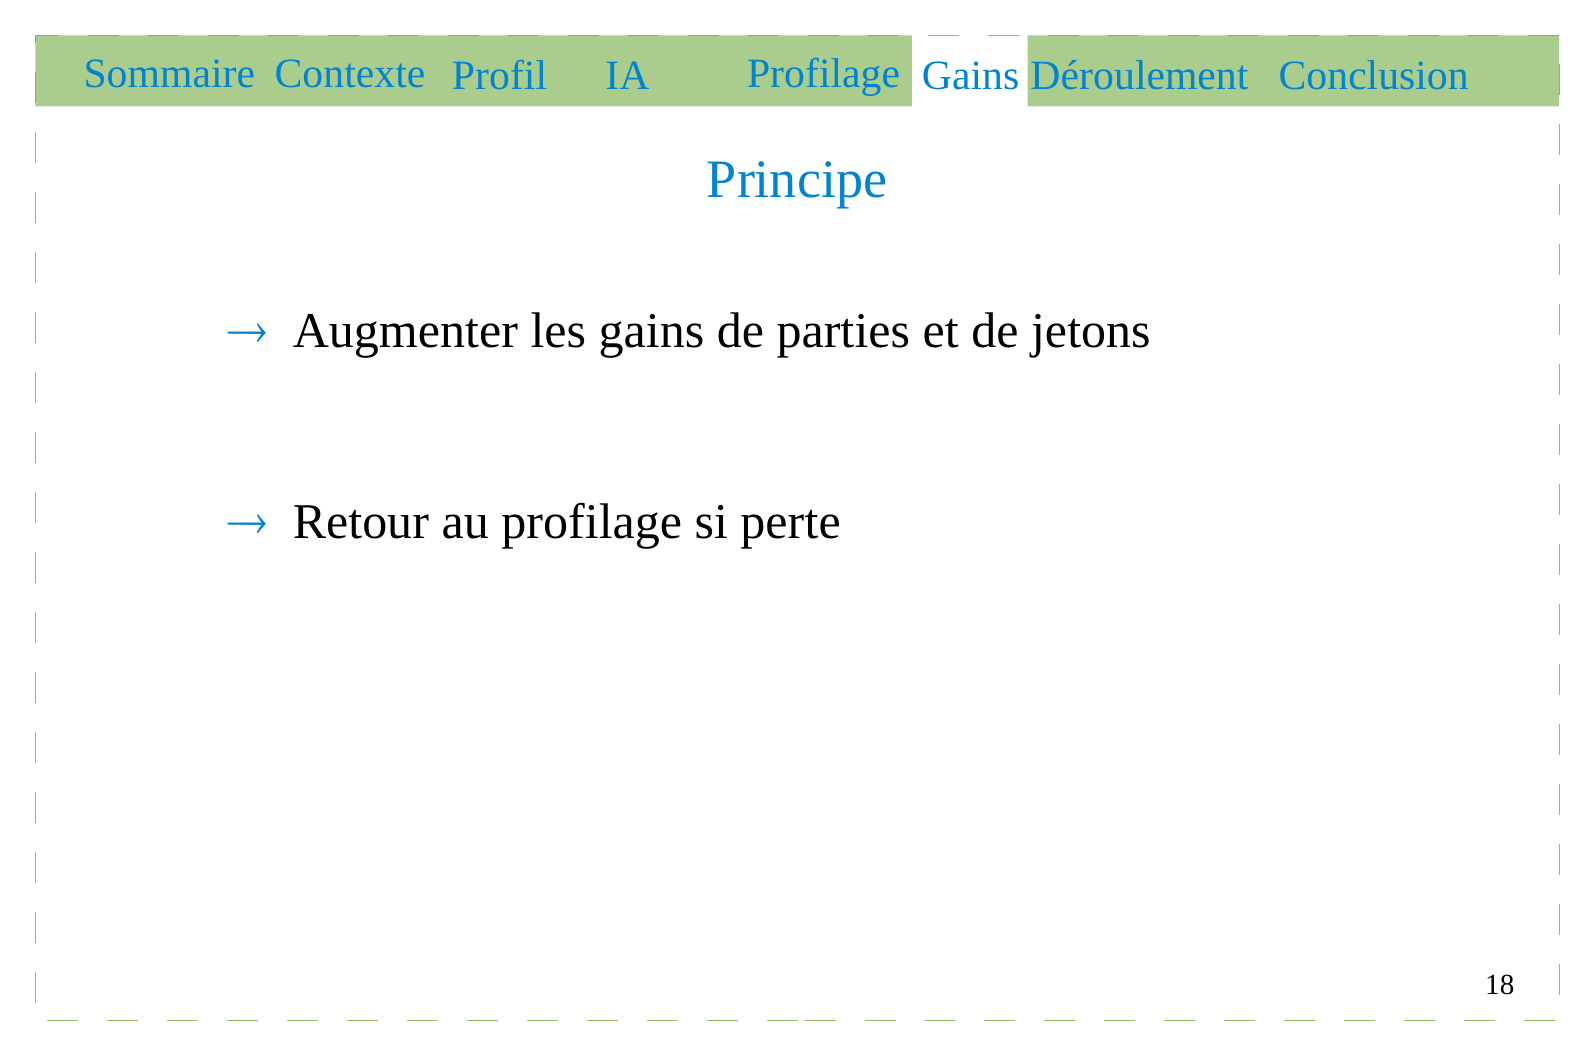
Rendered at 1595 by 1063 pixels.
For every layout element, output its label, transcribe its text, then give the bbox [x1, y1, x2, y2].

text_box Profil [437, 45, 567, 107]
text_box Contexte [284, 42, 449, 105]
text_box [35, 35, 912, 107]
text_box Conclusion [1264, 45, 1501, 107]
text_box Principe [35, 141, 1560, 217]
text_box Déroulement [1047, 45, 1264, 107]
text_box Sommaire [68, 42, 284, 105]
text_box Gains [907, 45, 1047, 107]
text_box [1027, 35, 1560, 107]
text_box ® Augmenter les gains de parties et de jetons ® Retour au profilage si perte [212, 295, 1512, 946]
text_box Profilage [732, 42, 934, 105]
text_box IA [590, 45, 804, 107]
